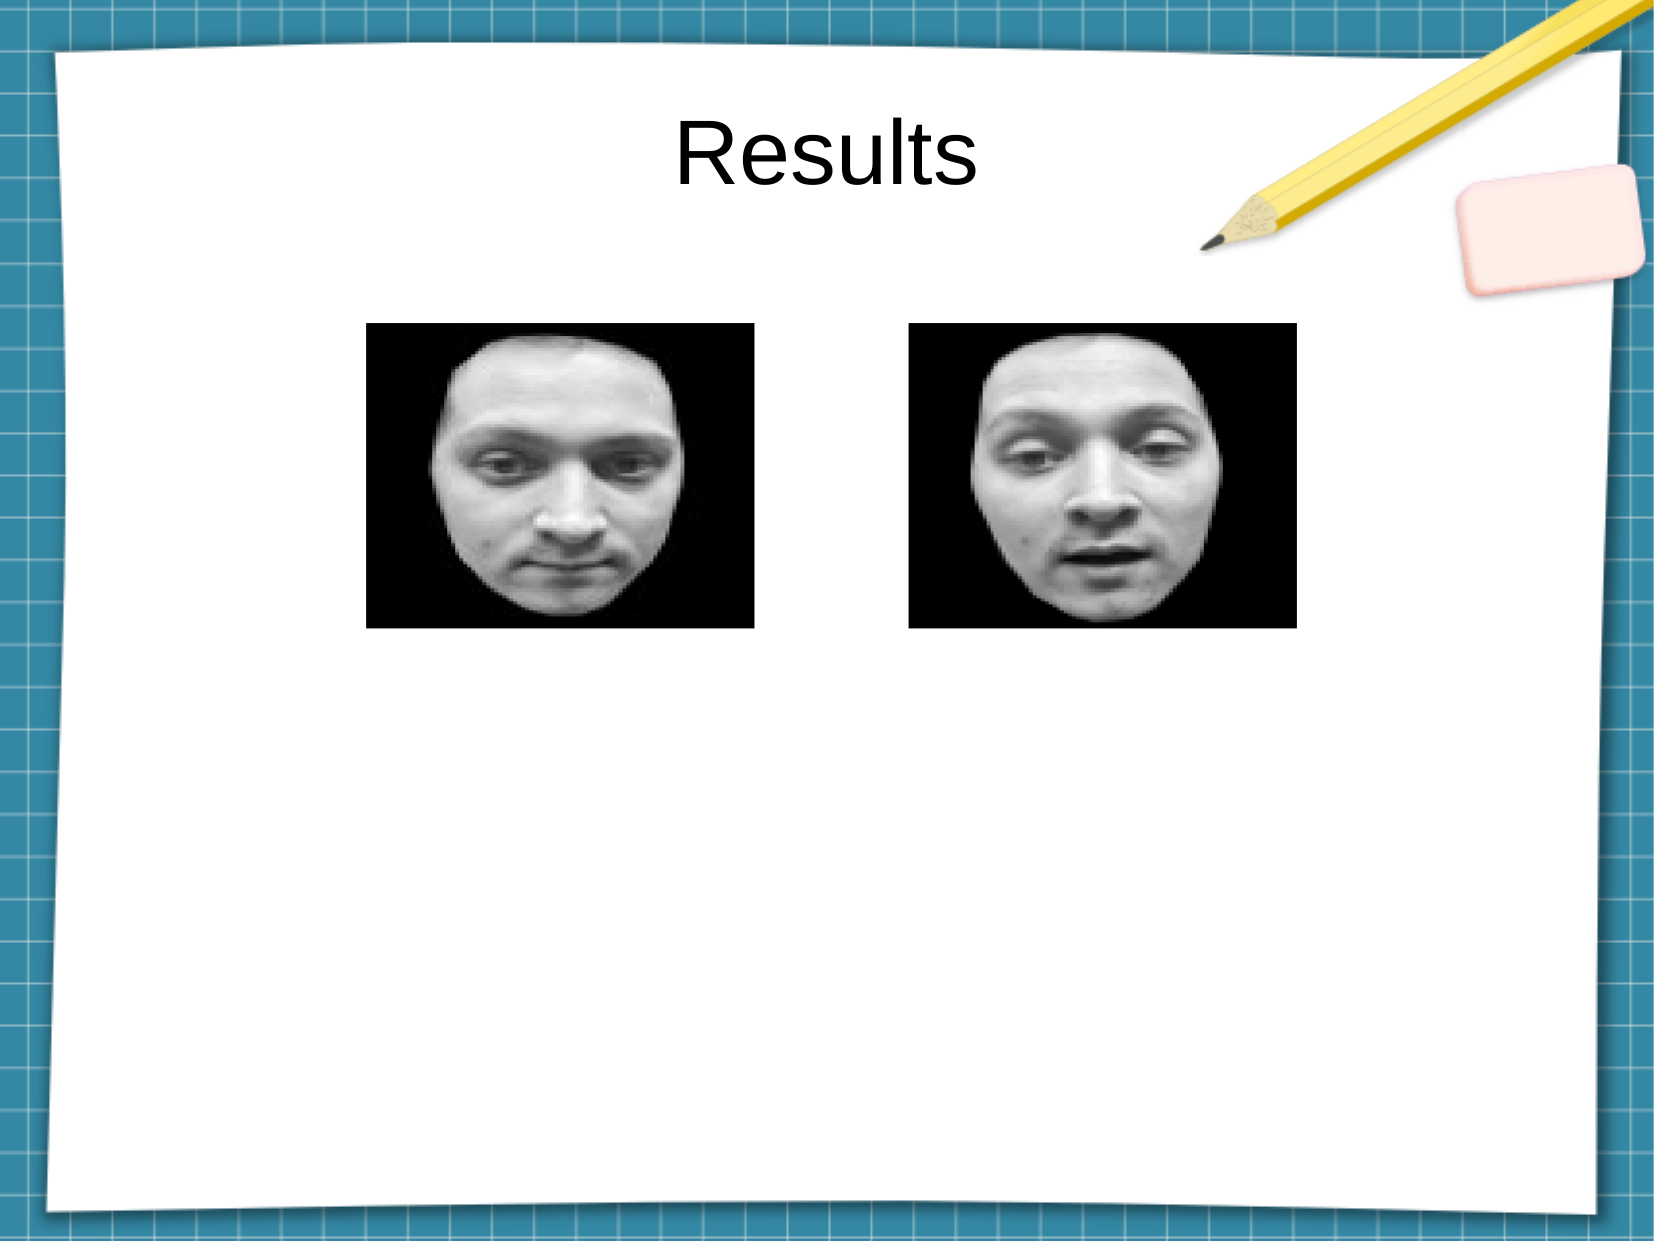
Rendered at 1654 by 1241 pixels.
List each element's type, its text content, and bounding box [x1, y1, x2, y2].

title Results [82, 49, 1571, 257]
picture [0, 0, 1654, 1241]
